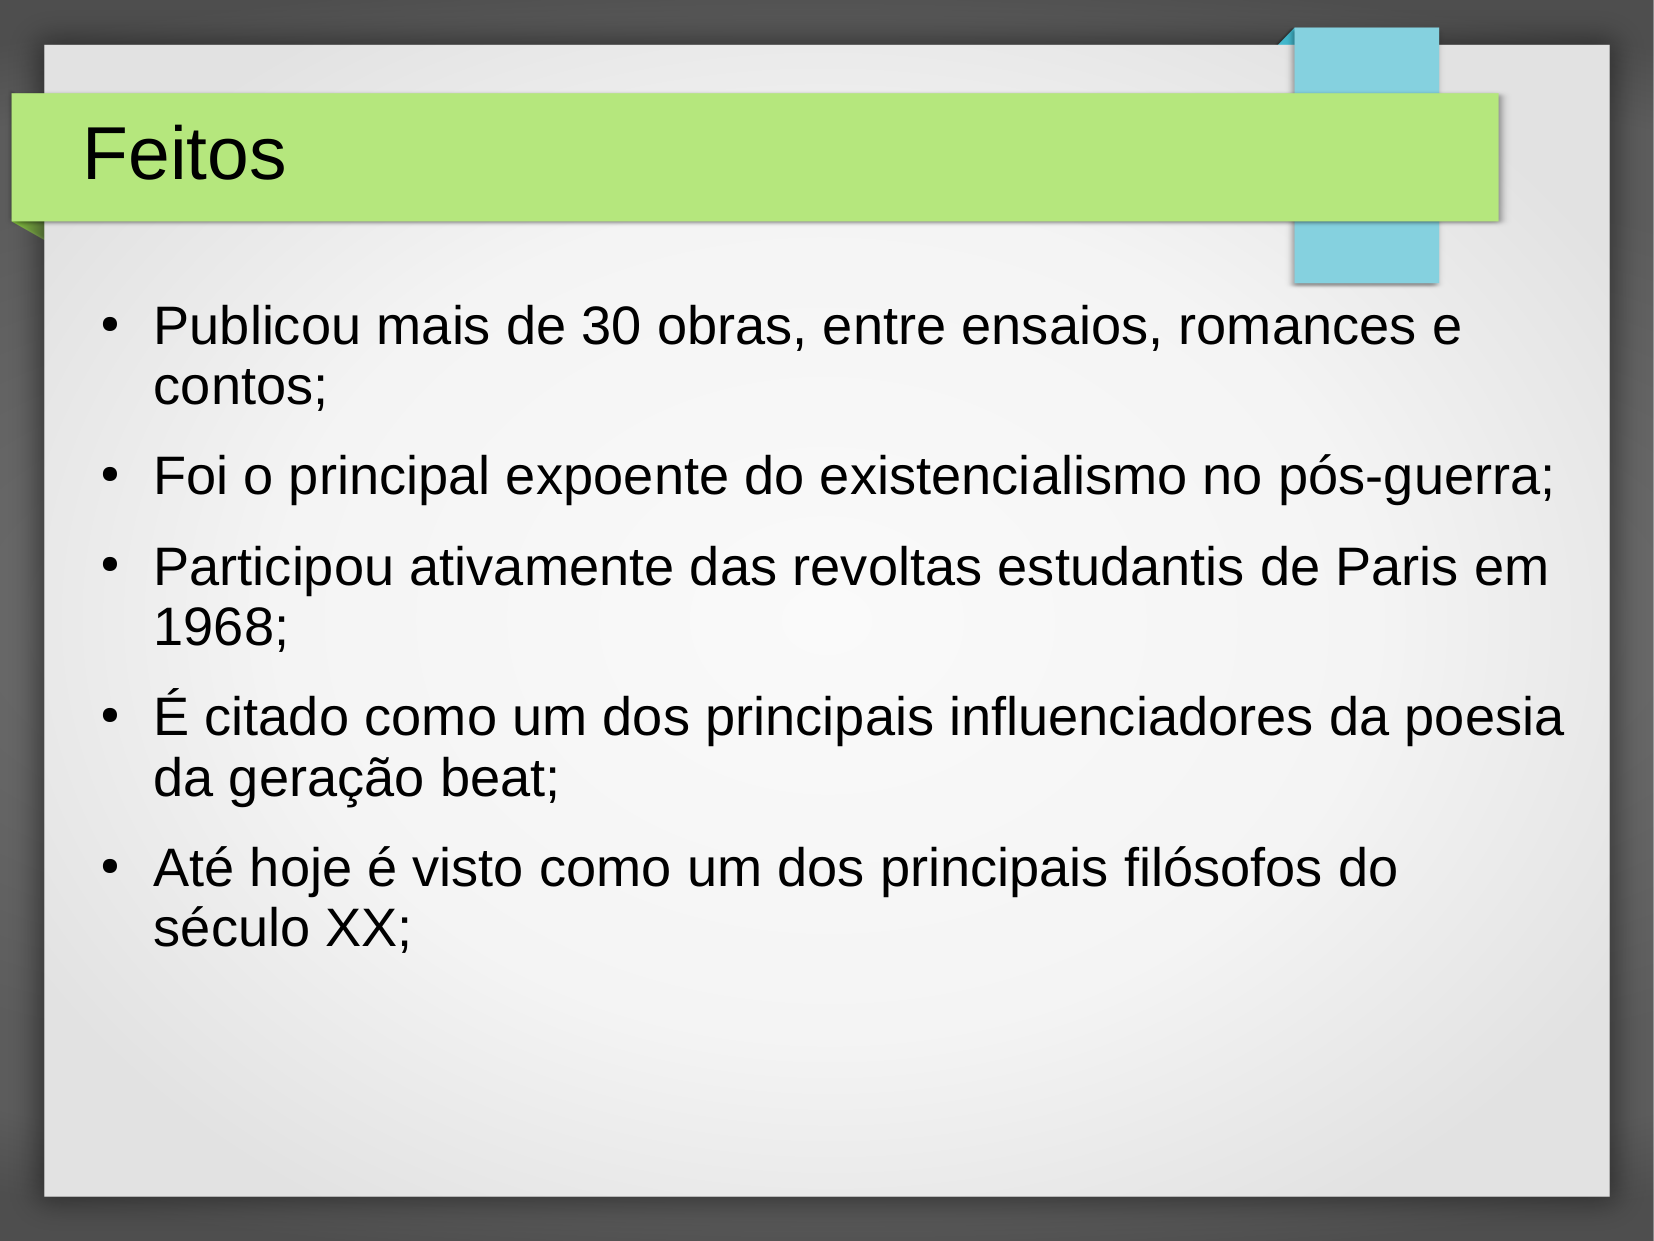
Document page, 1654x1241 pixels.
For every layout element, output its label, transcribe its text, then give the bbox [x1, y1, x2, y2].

picture [0, 0, 1654, 1241]
title Feitos [82, 94, 1264, 213]
list Publicou mais de 30 obras, entre ensaios, romances e contos; Foi o principal expoente do existencialismo no pós-guerra; Participou ativamente das revoltas estudantis de Paris em 1968; É citado como um dos principais influenciadores da poesia da geração beat; Até hoje é visto como um dos principais filósofos do século XX; [82, 295, 1571, 1015]
